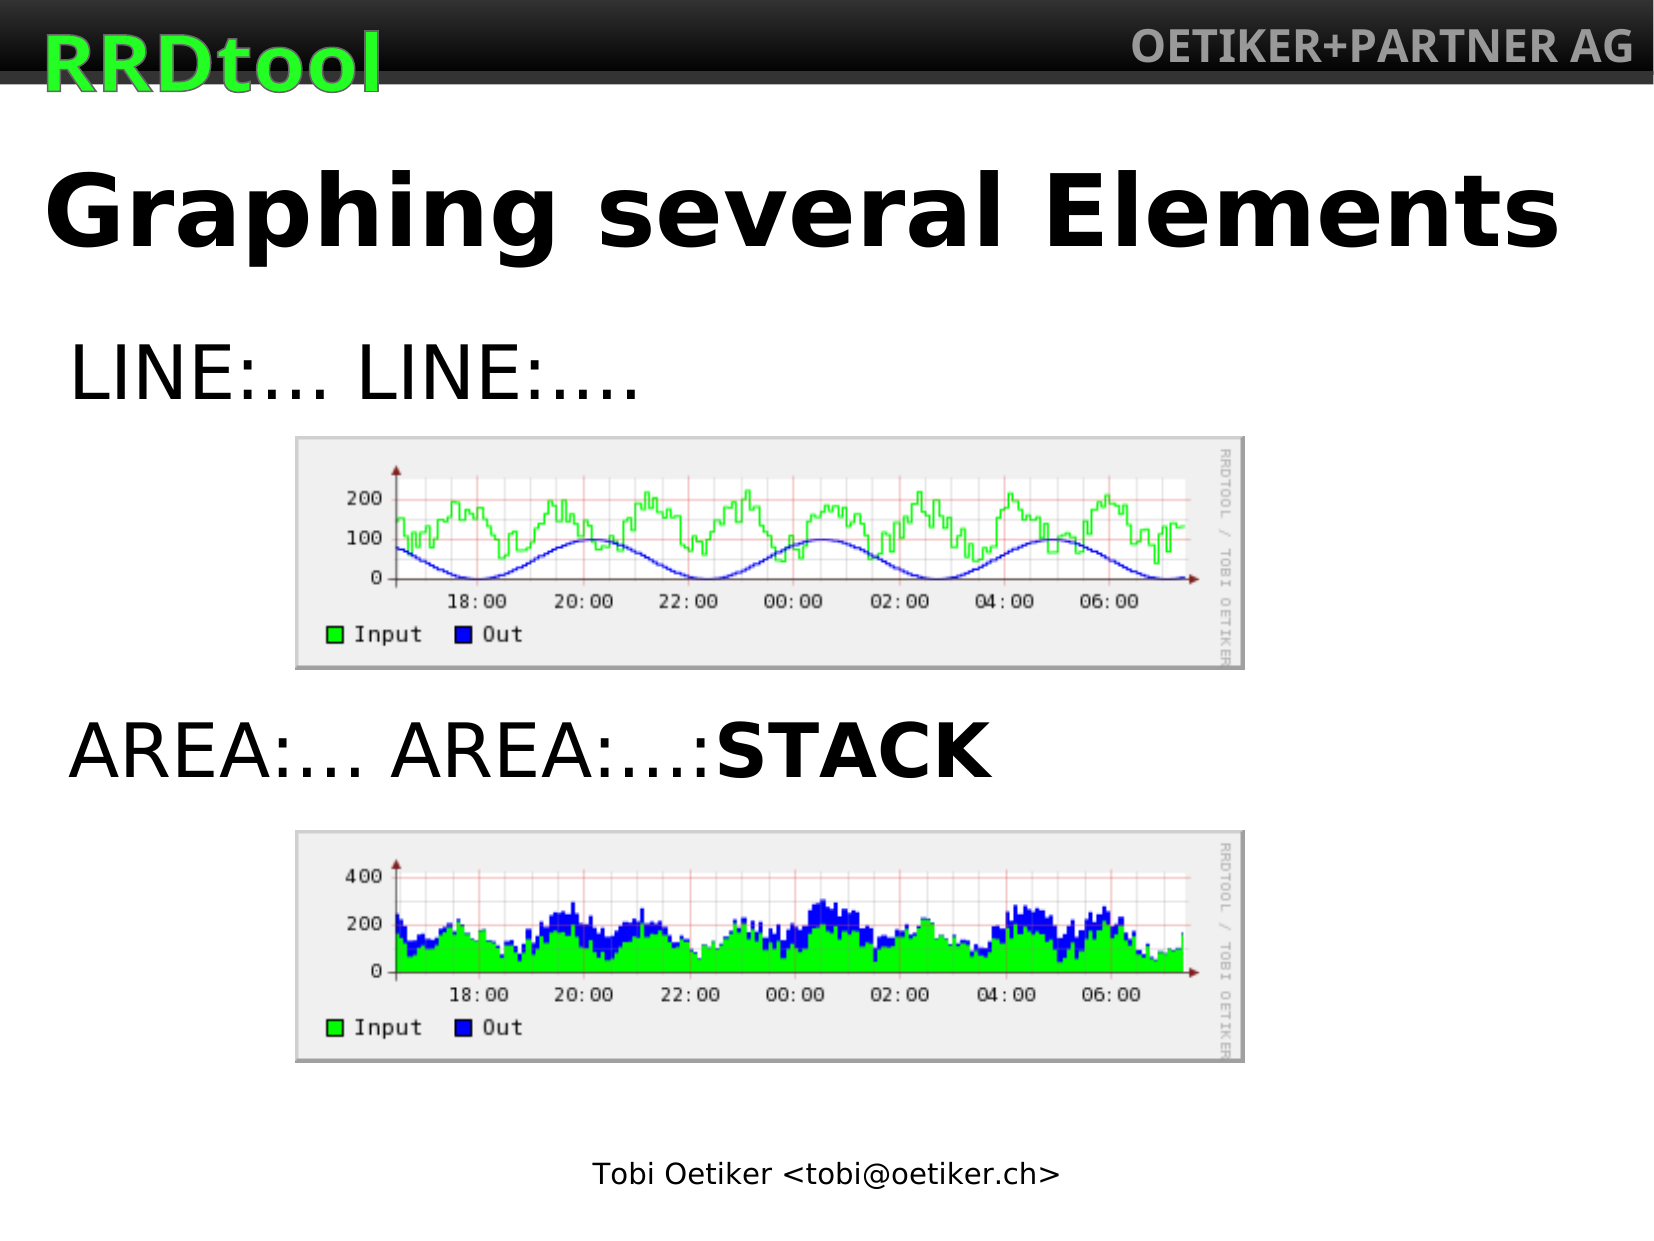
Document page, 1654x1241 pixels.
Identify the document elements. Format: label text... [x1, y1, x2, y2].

picture [295, 830, 1245, 1063]
picture [295, 436, 1245, 670]
title Graphing several Elements [43, 137, 1582, 287]
list LINE:... LINE:.... AREA:... AREA:...:STACK [50, 329, 1571, 1099]
